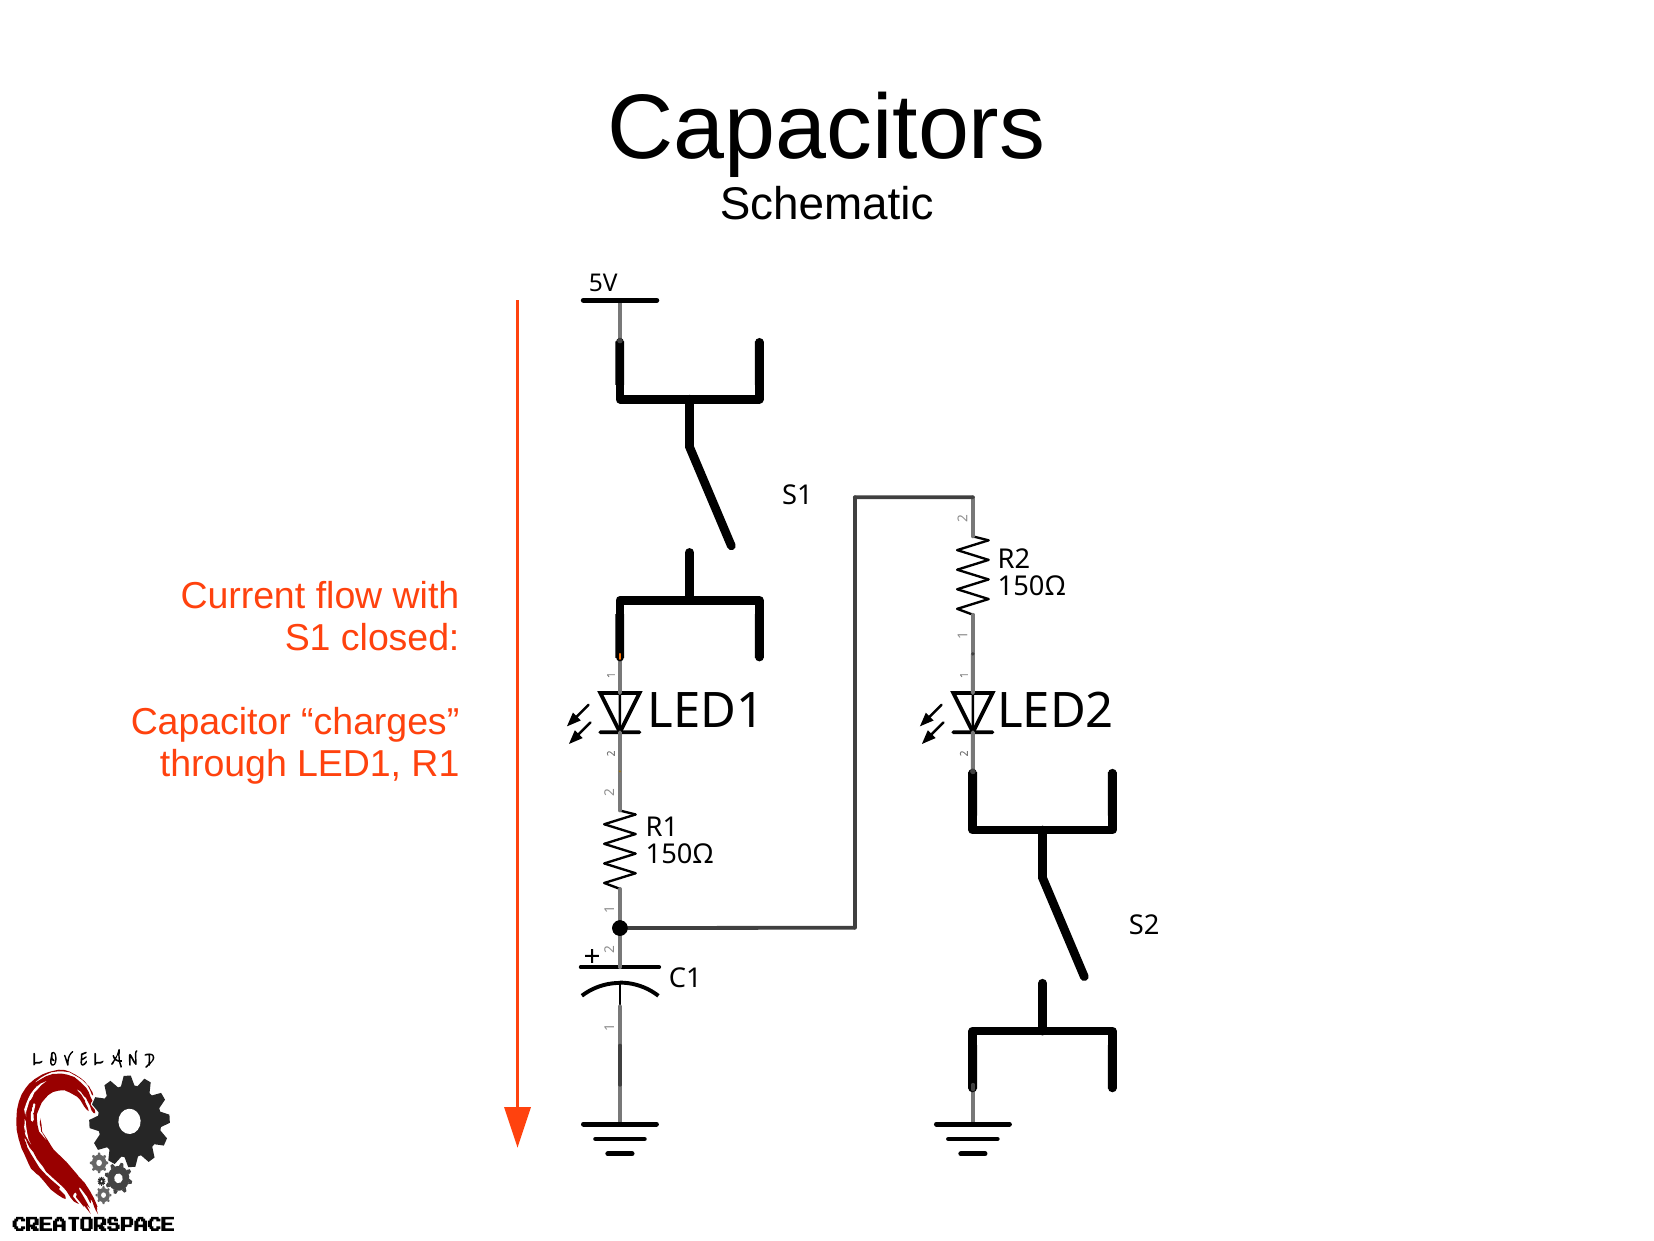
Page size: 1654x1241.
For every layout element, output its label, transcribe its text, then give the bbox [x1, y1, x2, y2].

title Capacitors Schematic [82, 49, 1571, 257]
text_box Current flow with S1 closed: Capacitor “charges” through LED1, R1 [116, 567, 475, 792]
picture [563, 262, 1171, 1163]
